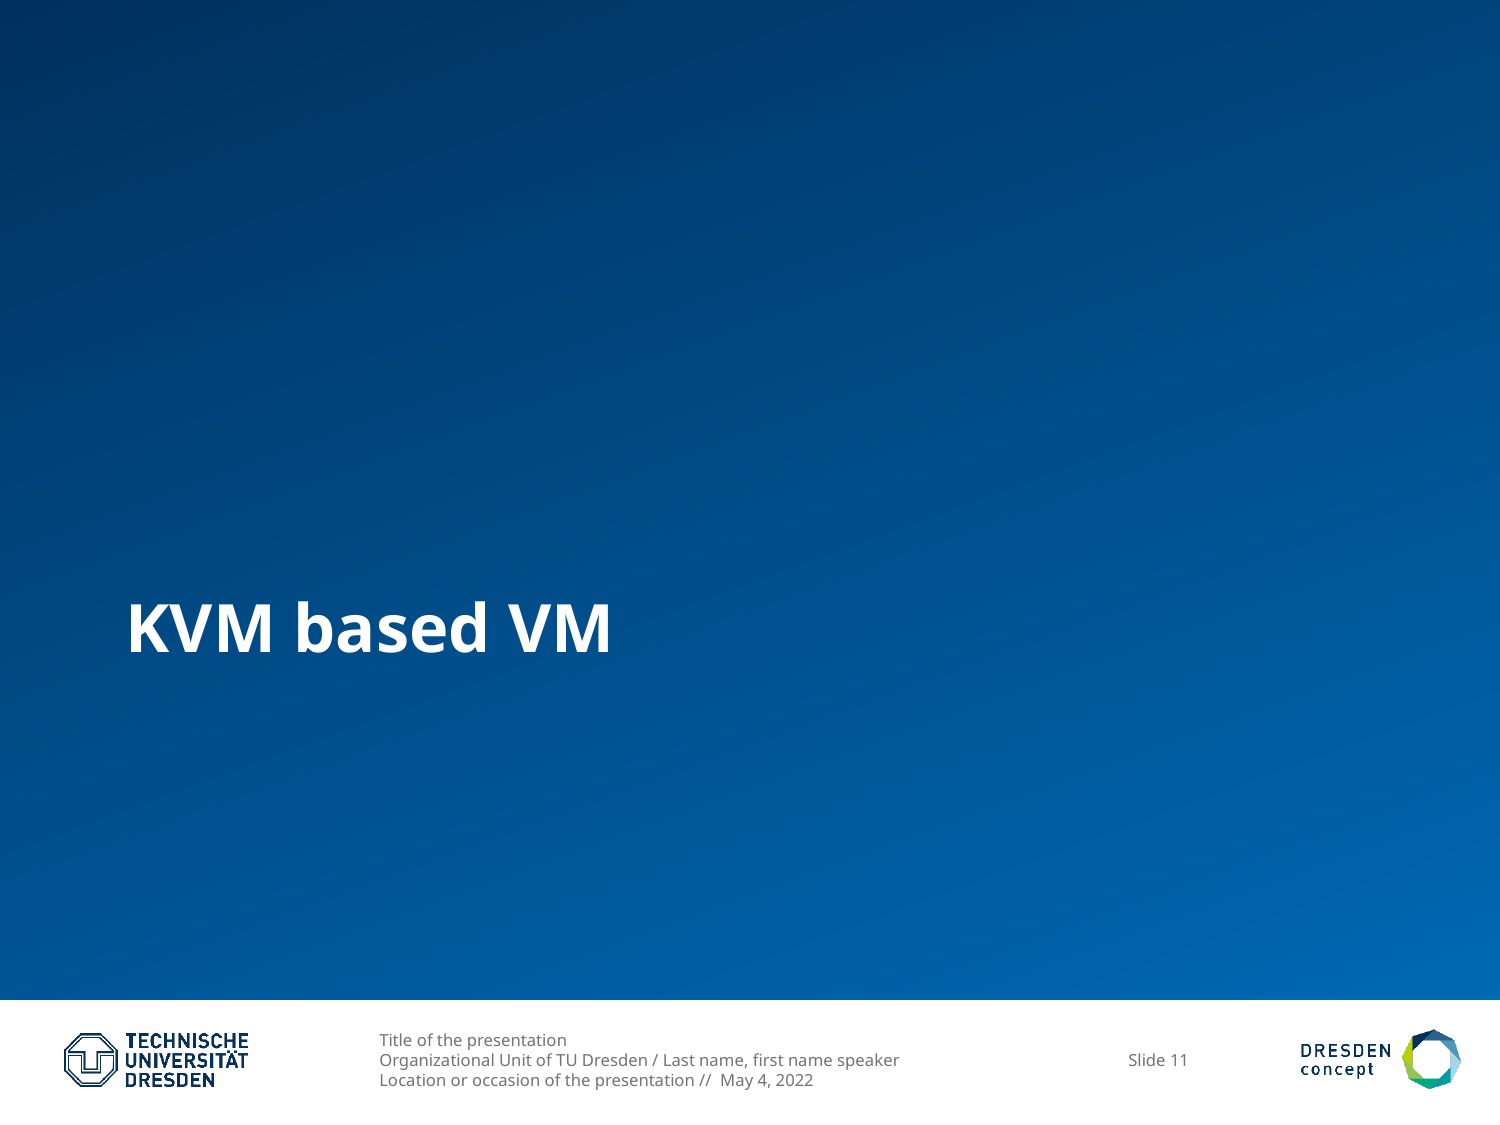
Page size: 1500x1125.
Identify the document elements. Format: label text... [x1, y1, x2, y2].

picture [1301, 1029, 1461, 1089]
picture [64, 1033, 248, 1087]
title KVM based VM [125, 585, 751, 751]
